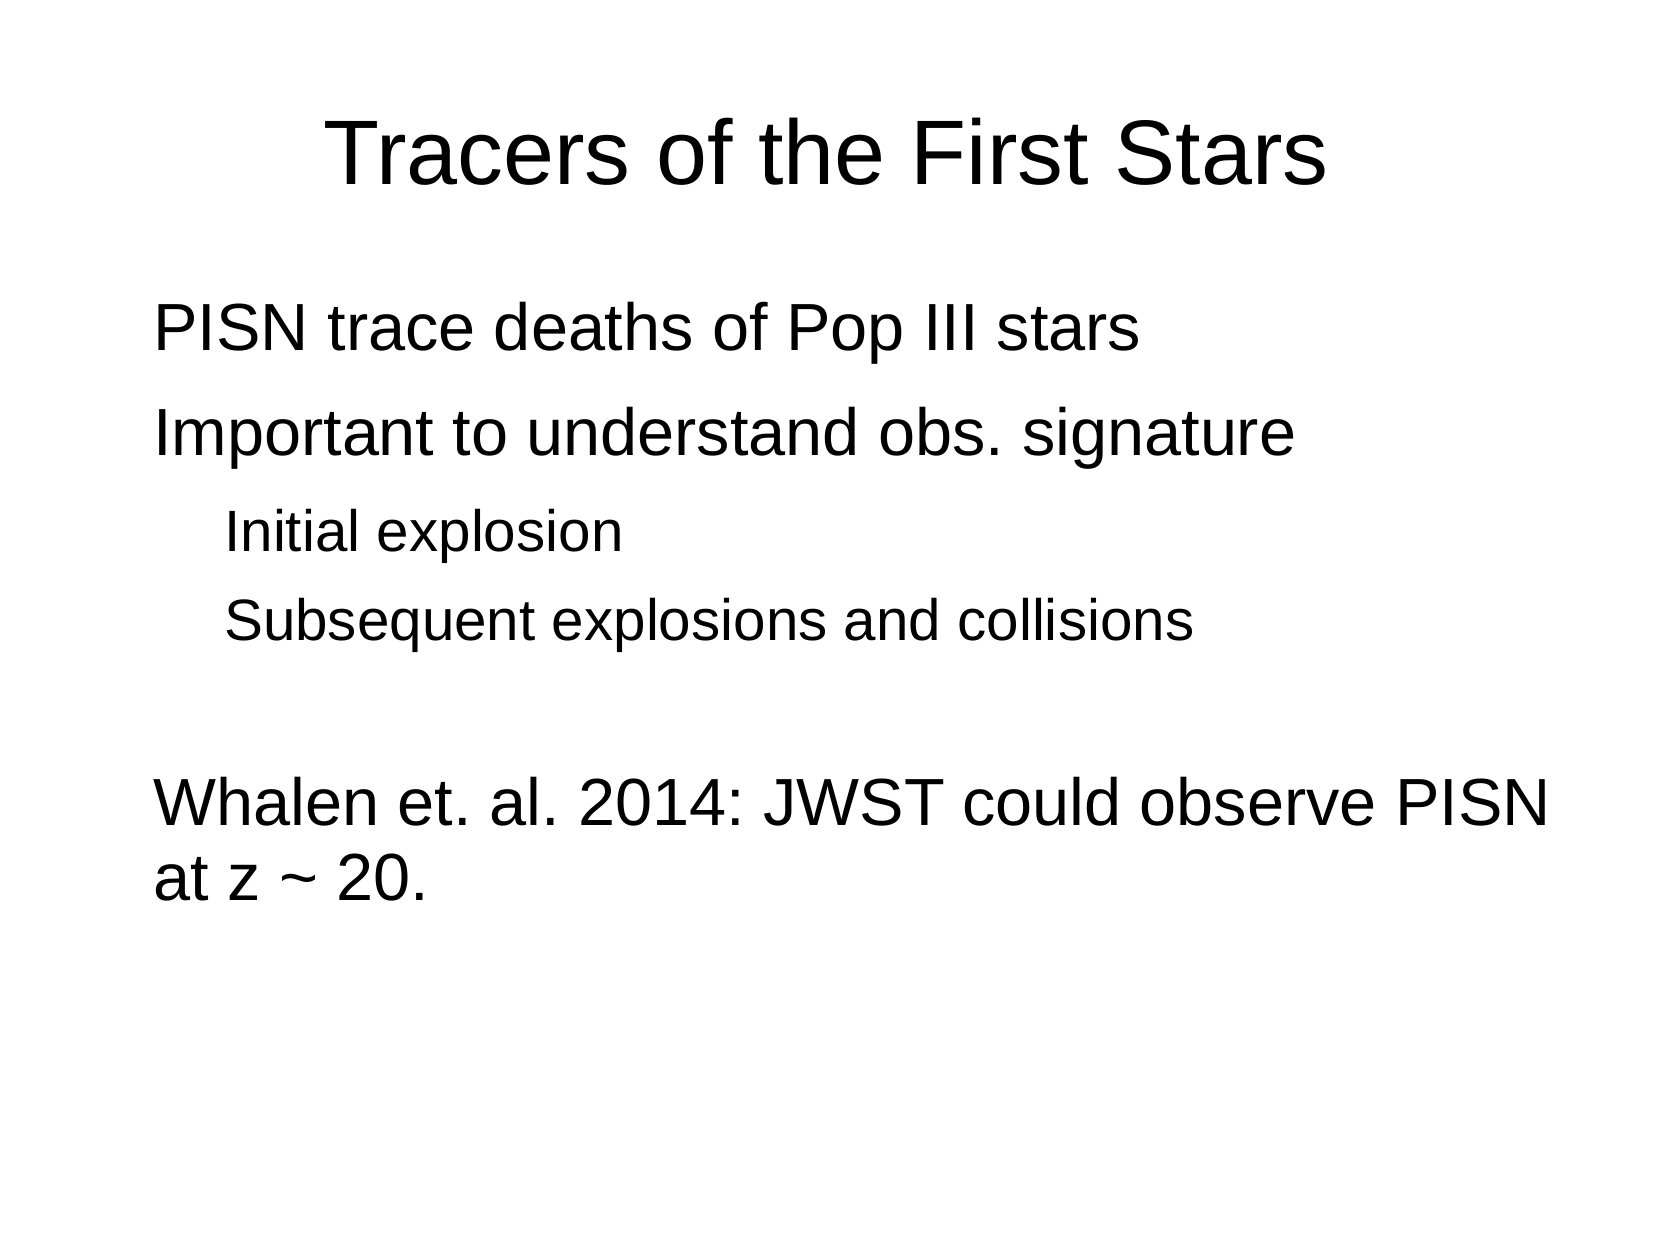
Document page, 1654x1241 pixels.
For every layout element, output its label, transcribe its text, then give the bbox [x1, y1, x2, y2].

title Tracers of the First Stars [82, 49, 1571, 257]
list PISN trace deaths of Pop III stars Important to understand obs. signature Initial explosion Subsequent explosions and collisions Whalen et. al. 2014: JWST could observe PISN at z ~ 20. [82, 290, 1571, 1010]
